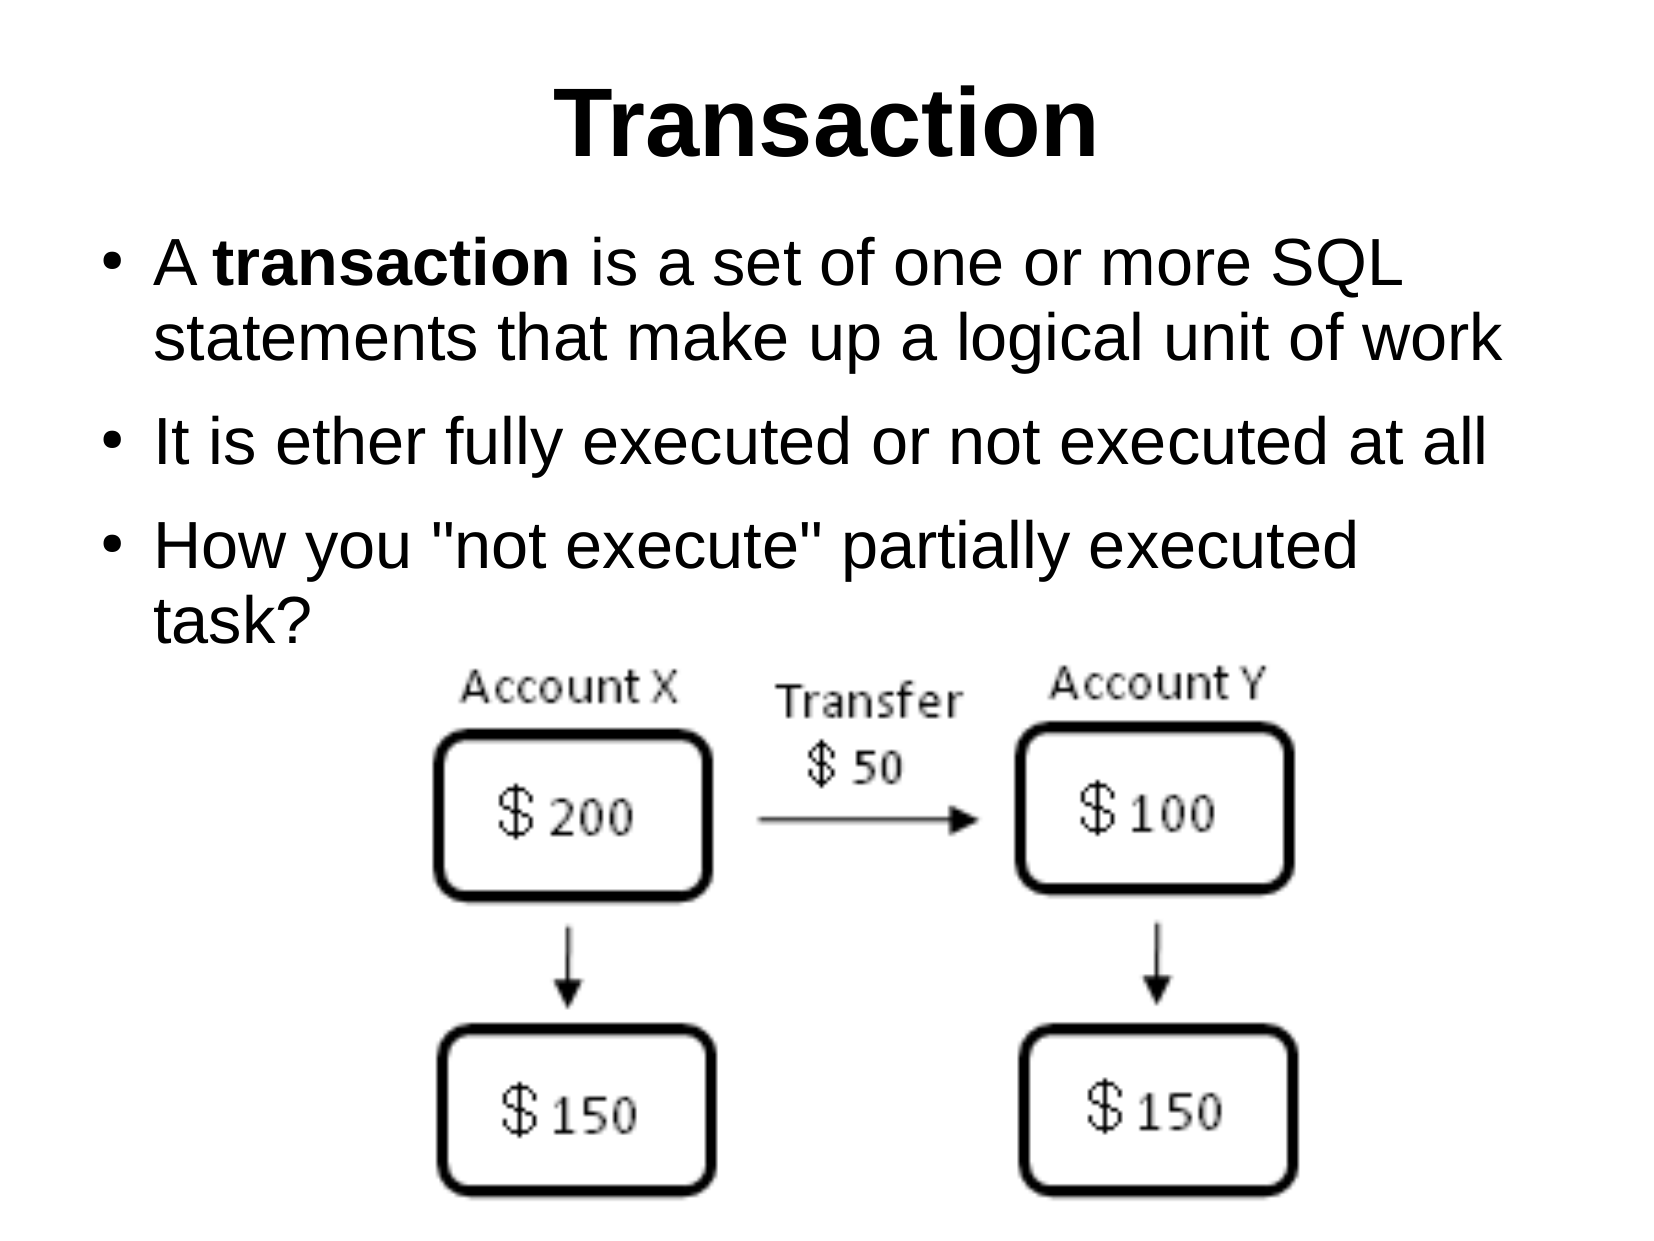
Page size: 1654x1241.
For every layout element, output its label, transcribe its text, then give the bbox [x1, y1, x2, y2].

list A transaction is a set of one or more SQL statements that make up a logical unit of work It is ether fully executed or not executed at all How you "not execute" partially executed task? [82, 225, 1538, 1186]
picture [405, 649, 1307, 1205]
title Transaction [82, 49, 1571, 196]
